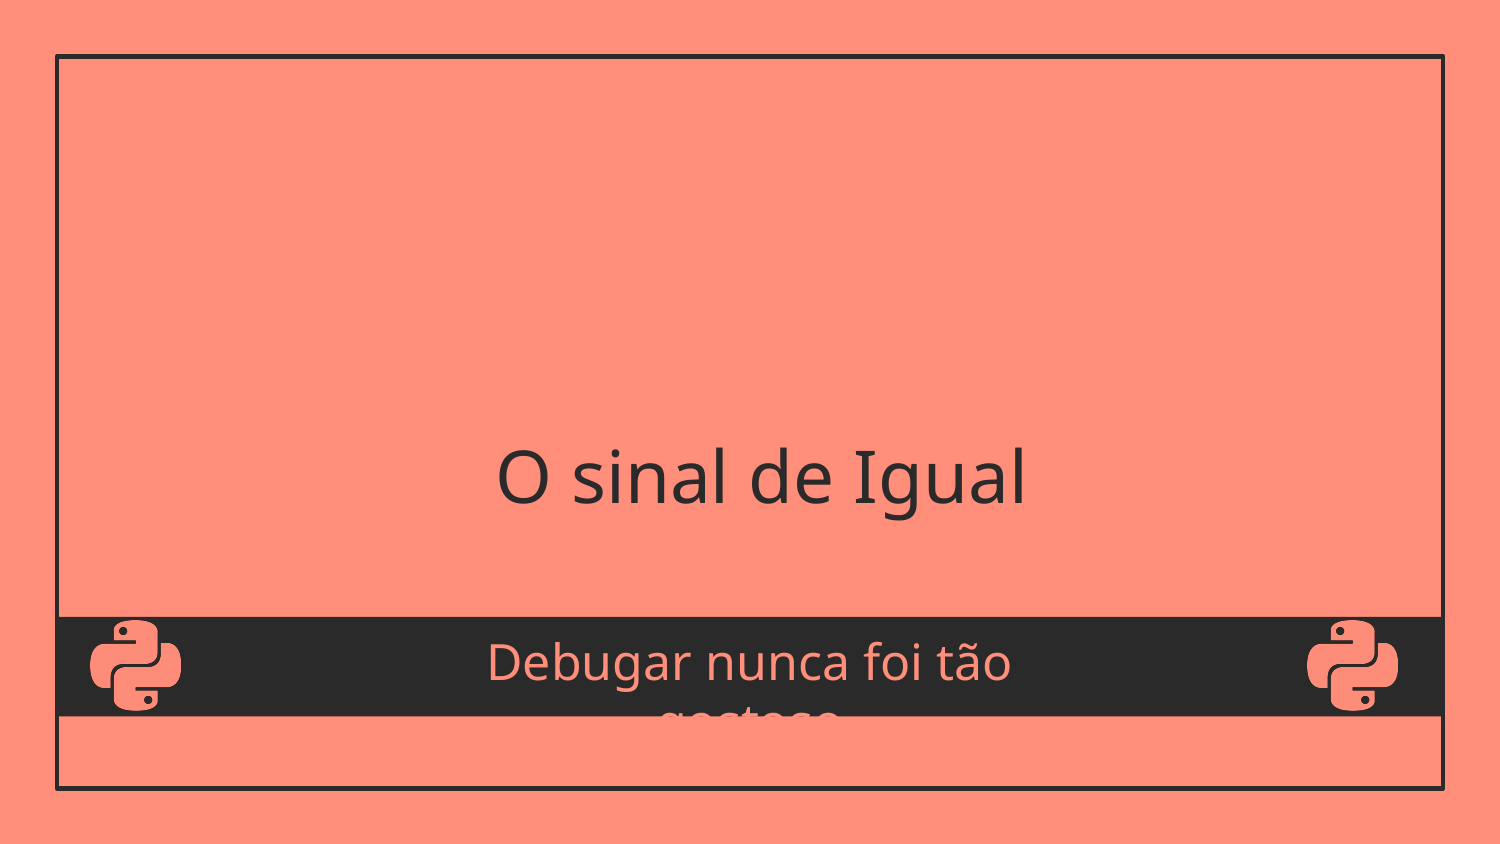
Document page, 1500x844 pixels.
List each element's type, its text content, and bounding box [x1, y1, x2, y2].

picture [1307, 620, 1398, 711]
title Debugar nunca foi tão gostoso [386, 615, 1114, 716]
subtitle O sinal de Igual [281, 351, 1243, 534]
picture [90, 620, 181, 711]
